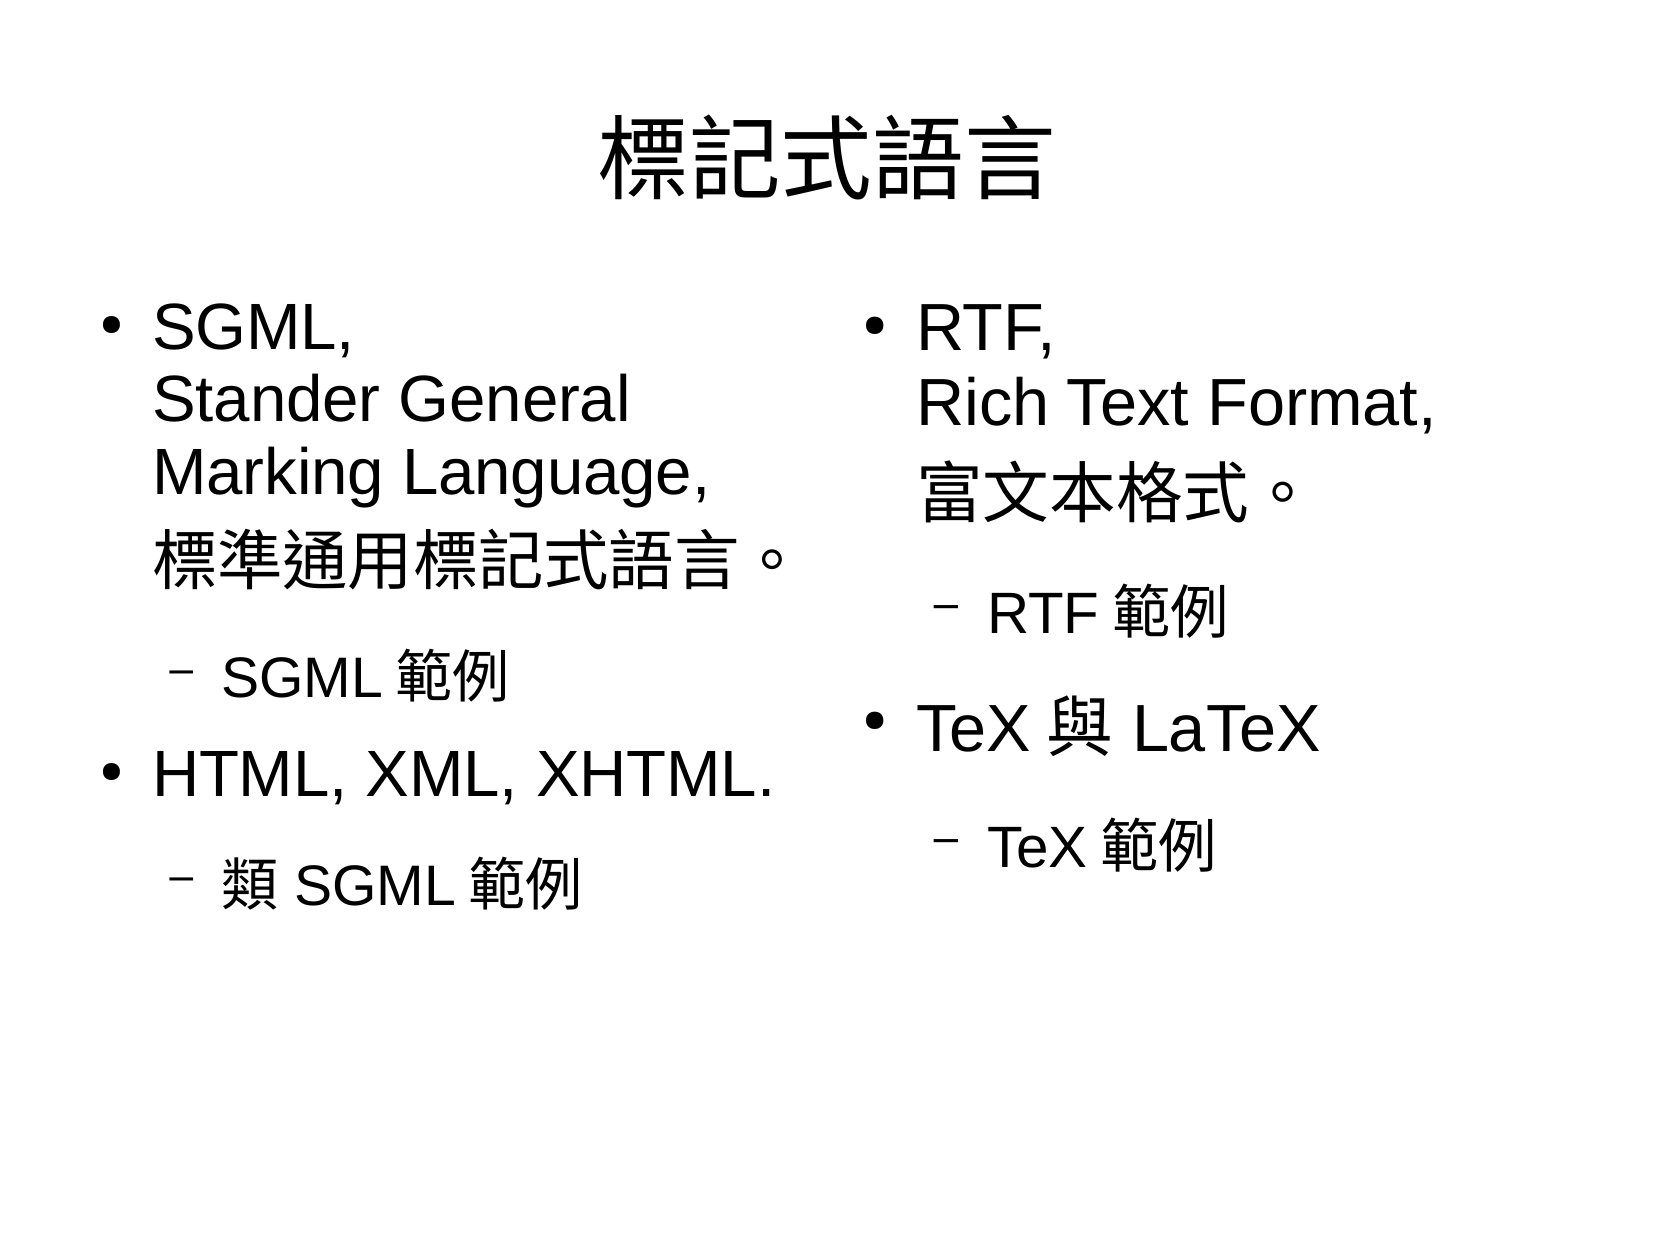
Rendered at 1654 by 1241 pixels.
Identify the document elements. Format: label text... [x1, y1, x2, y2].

title 標記式語言 [82, 49, 1571, 257]
list SGML, Stander General Marking Language, 標準通用標記式語言。 SGML範例 HTML, XML, XHTML. 類SGML範例 [82, 290, 809, 1010]
list RTF, Rich Text Format, 富文本格式。 RTF範例 TeX與LaTeX TeX範例 [845, 290, 1572, 1010]
